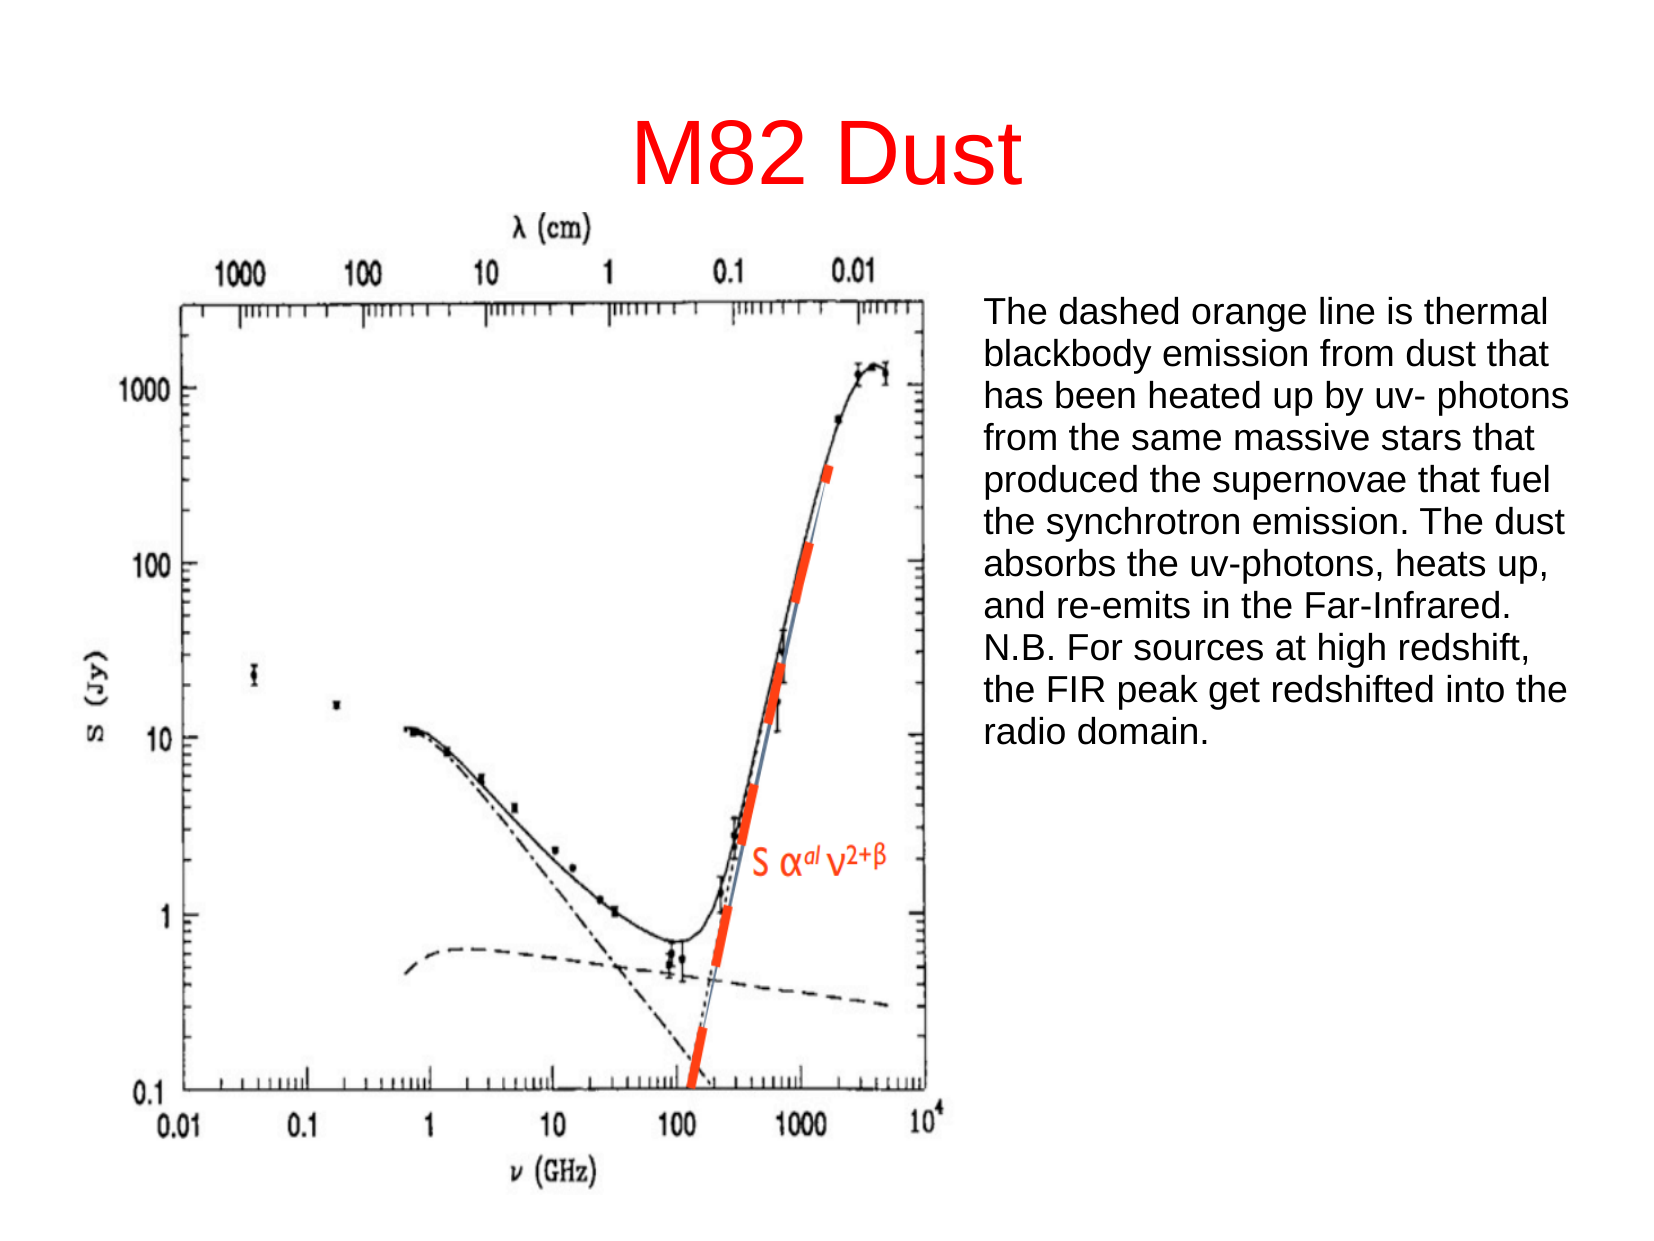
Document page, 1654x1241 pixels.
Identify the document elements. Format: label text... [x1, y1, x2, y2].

title M82 Dust [82, 49, 1571, 257]
picture [59, 212, 969, 1208]
text_box The dashed orange line is thermal blackbody emission from dust that has been heated up by uv- photons from the same massive stars that produced the supernovae that fuel the synchrotron emission. The dust absorbs the uv-photons, heats up, and re-emits in the Far-Infrared. N.B. For sources at high redshift, the FIR peak get redshifted into the radio domain. [968, 283, 1607, 1087]
